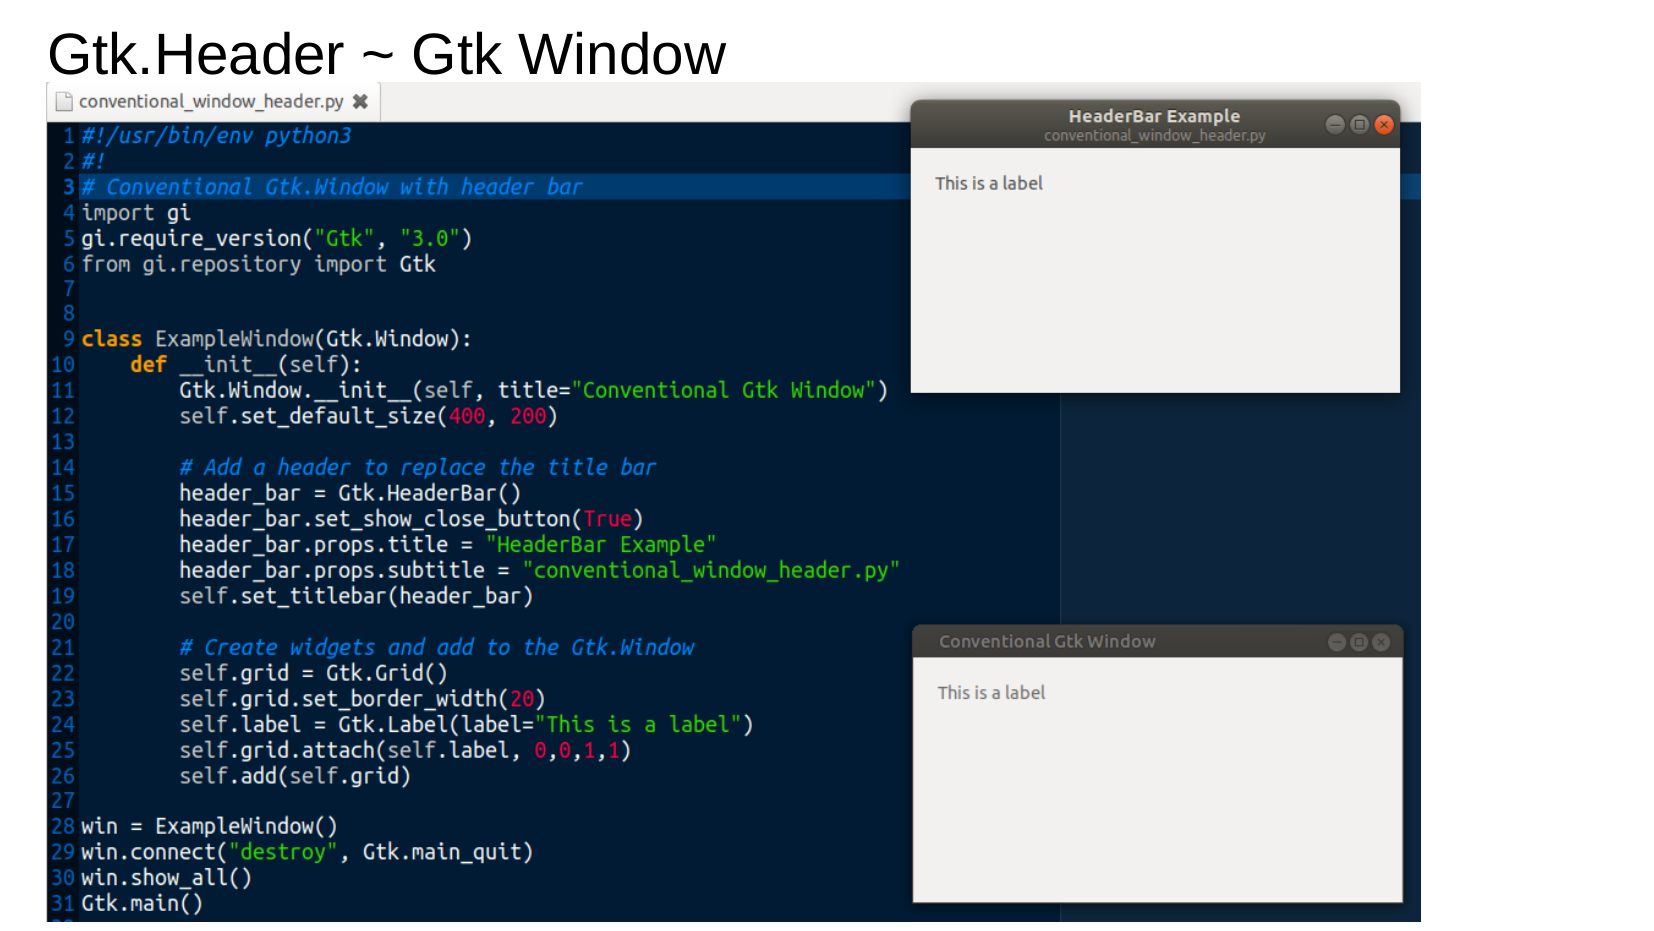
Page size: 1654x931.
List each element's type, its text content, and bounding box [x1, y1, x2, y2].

picture [46, 82, 1421, 922]
title Gtk.Header ~ Gtk Window [47, 16, 1571, 92]
